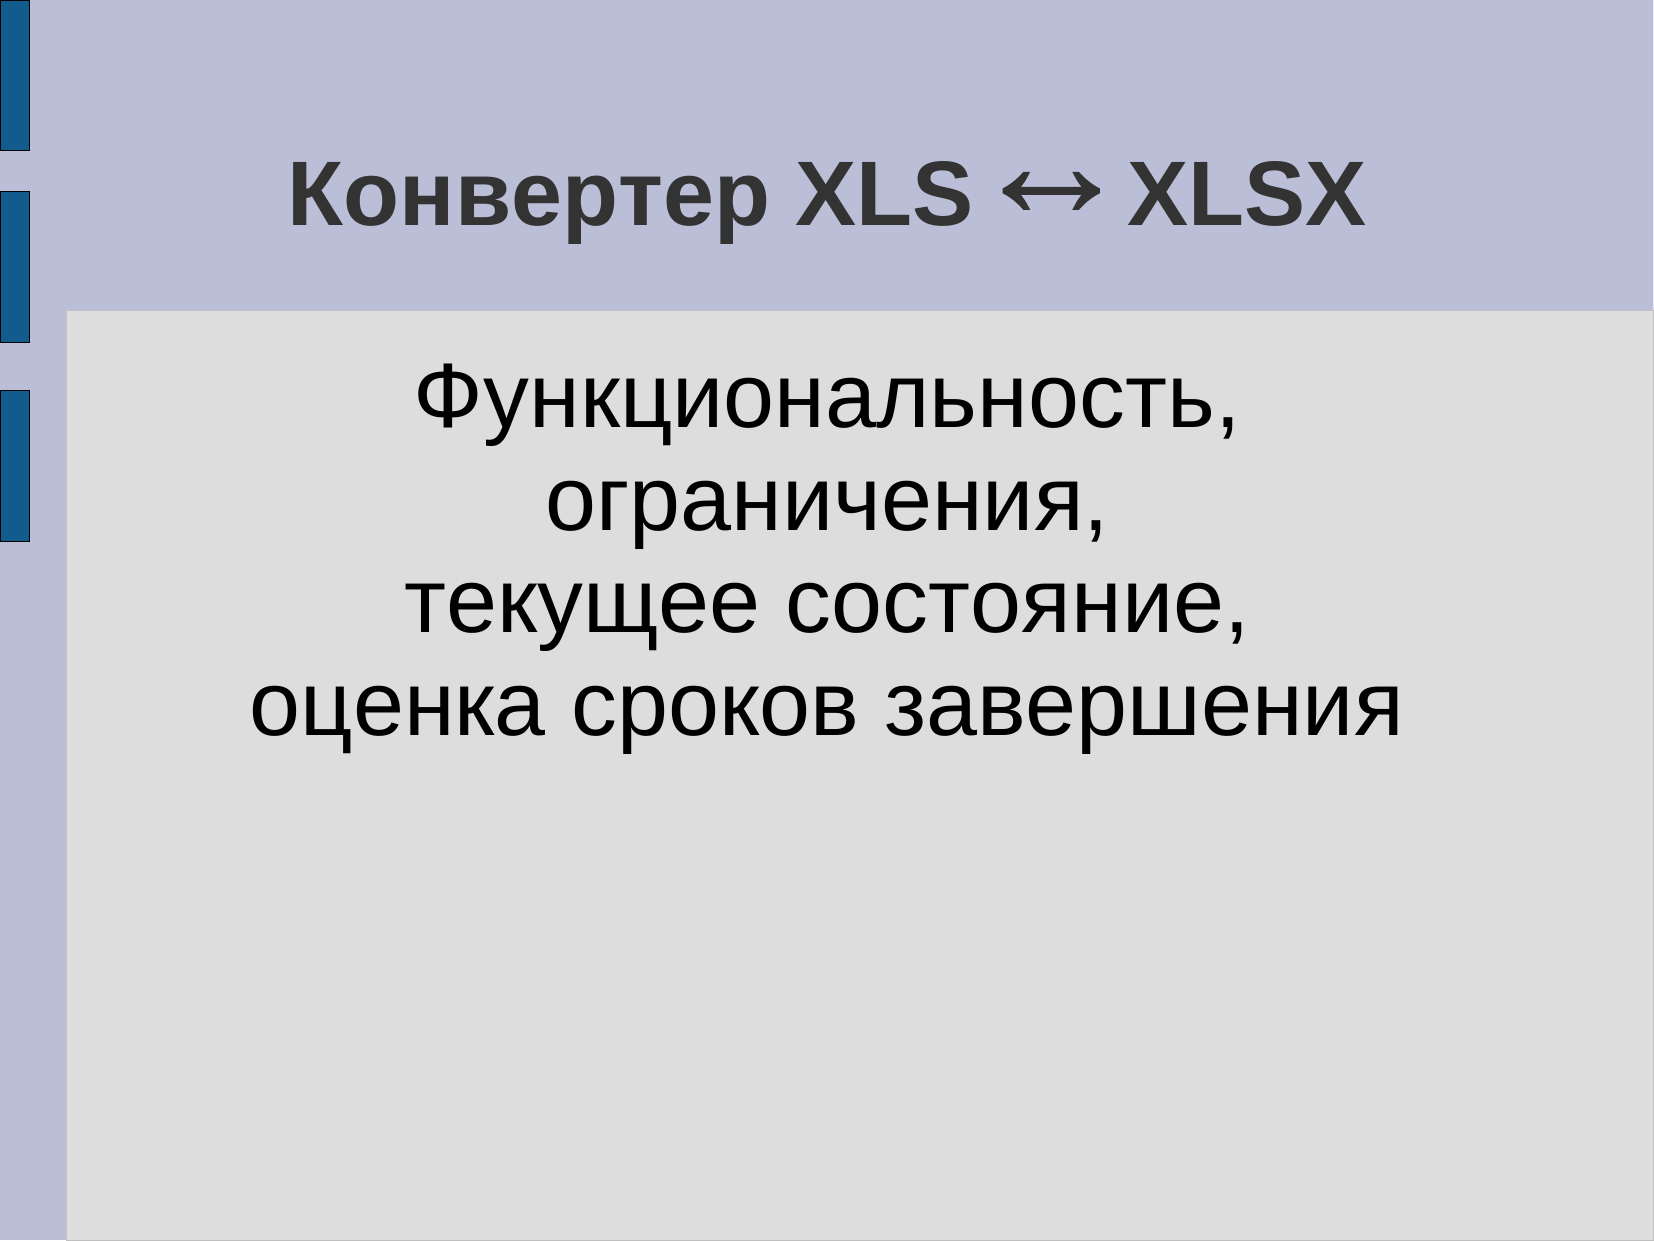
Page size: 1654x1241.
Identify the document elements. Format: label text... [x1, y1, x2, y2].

title Конвертер XLS  XLSX [121, 91, 1534, 299]
list Функциональность, ограничения, текущее состояние, оценка сроков завершения [121, 344, 1534, 1164]
